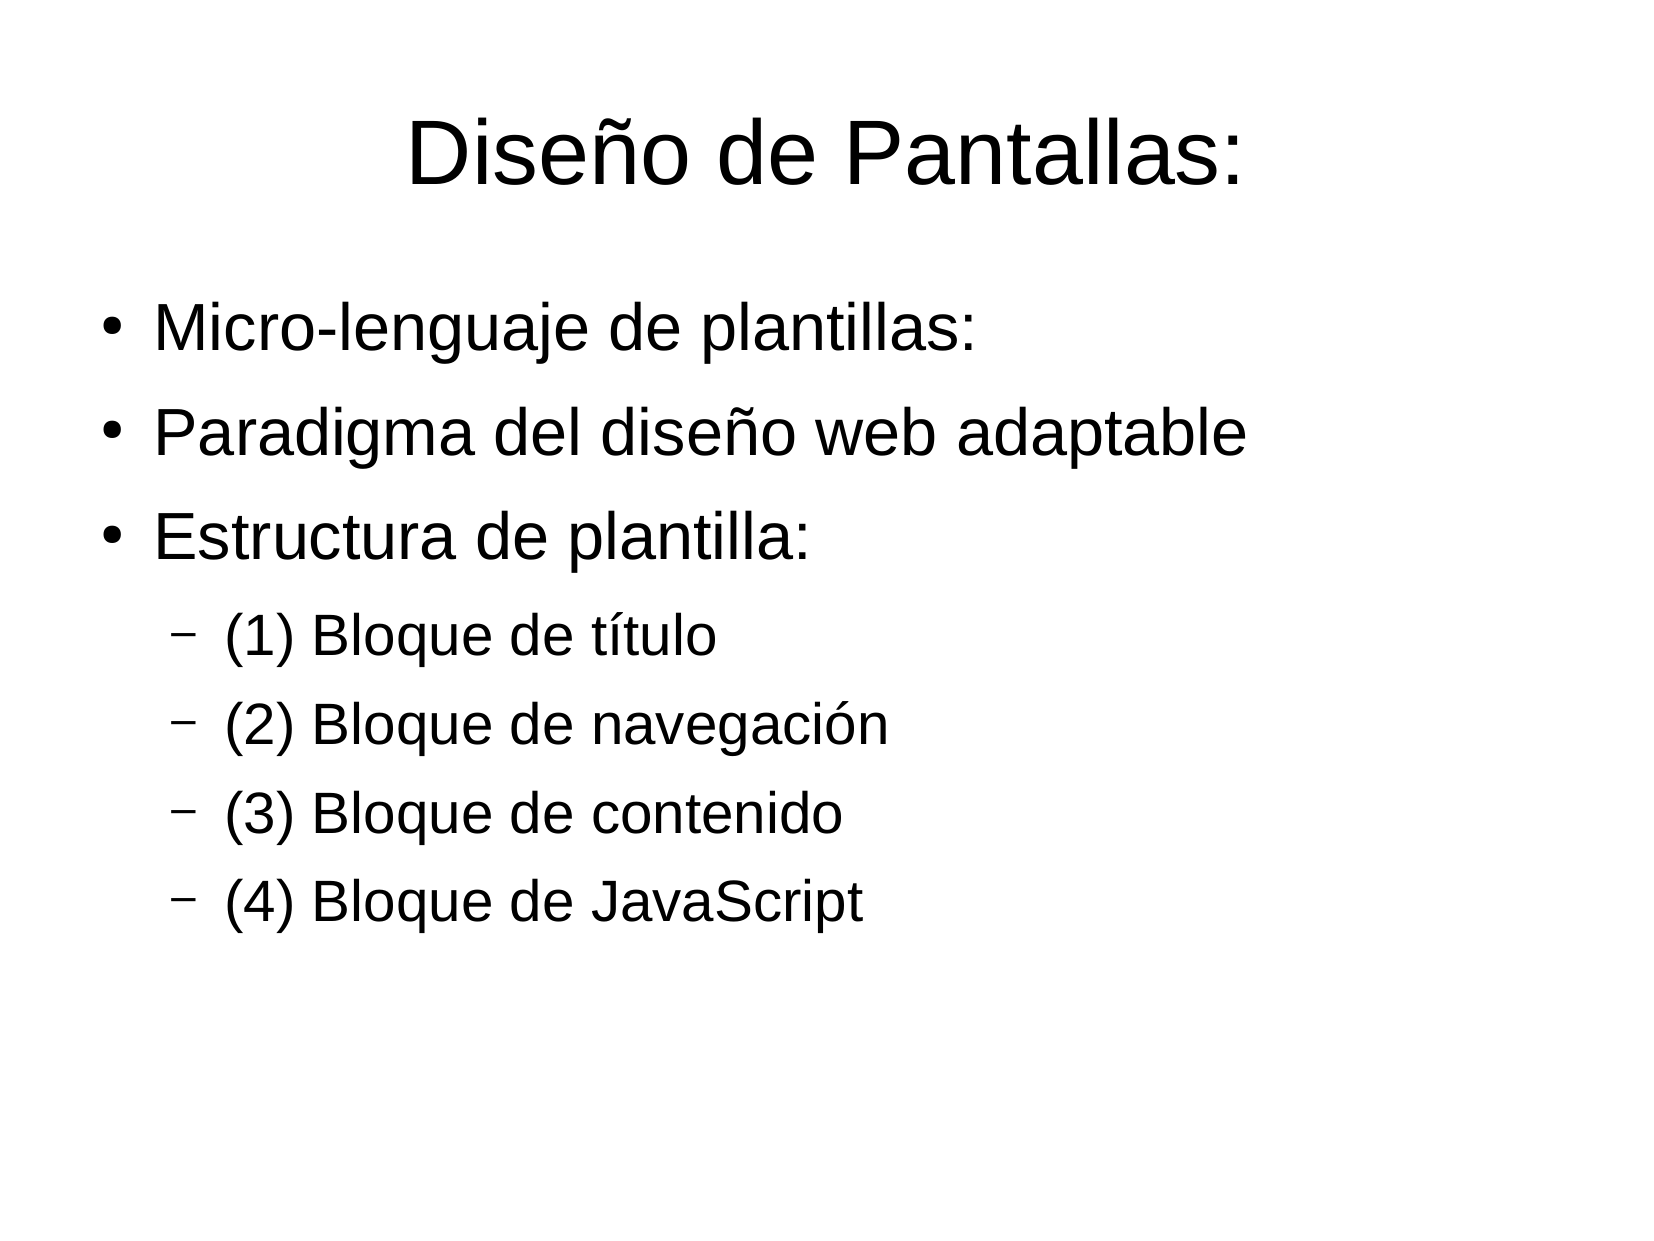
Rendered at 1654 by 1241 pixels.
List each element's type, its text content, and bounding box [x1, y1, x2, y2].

list Micro-lenguaje de plantillas: Paradigma del diseño web adaptable Estructura de plantilla: (1) Bloque de título (2) Bloque de navegación (3) Bloque de contenido (4) Bloque de JavaScript [82, 290, 1571, 1010]
title Diseño de Pantallas: [82, 49, 1571, 257]
